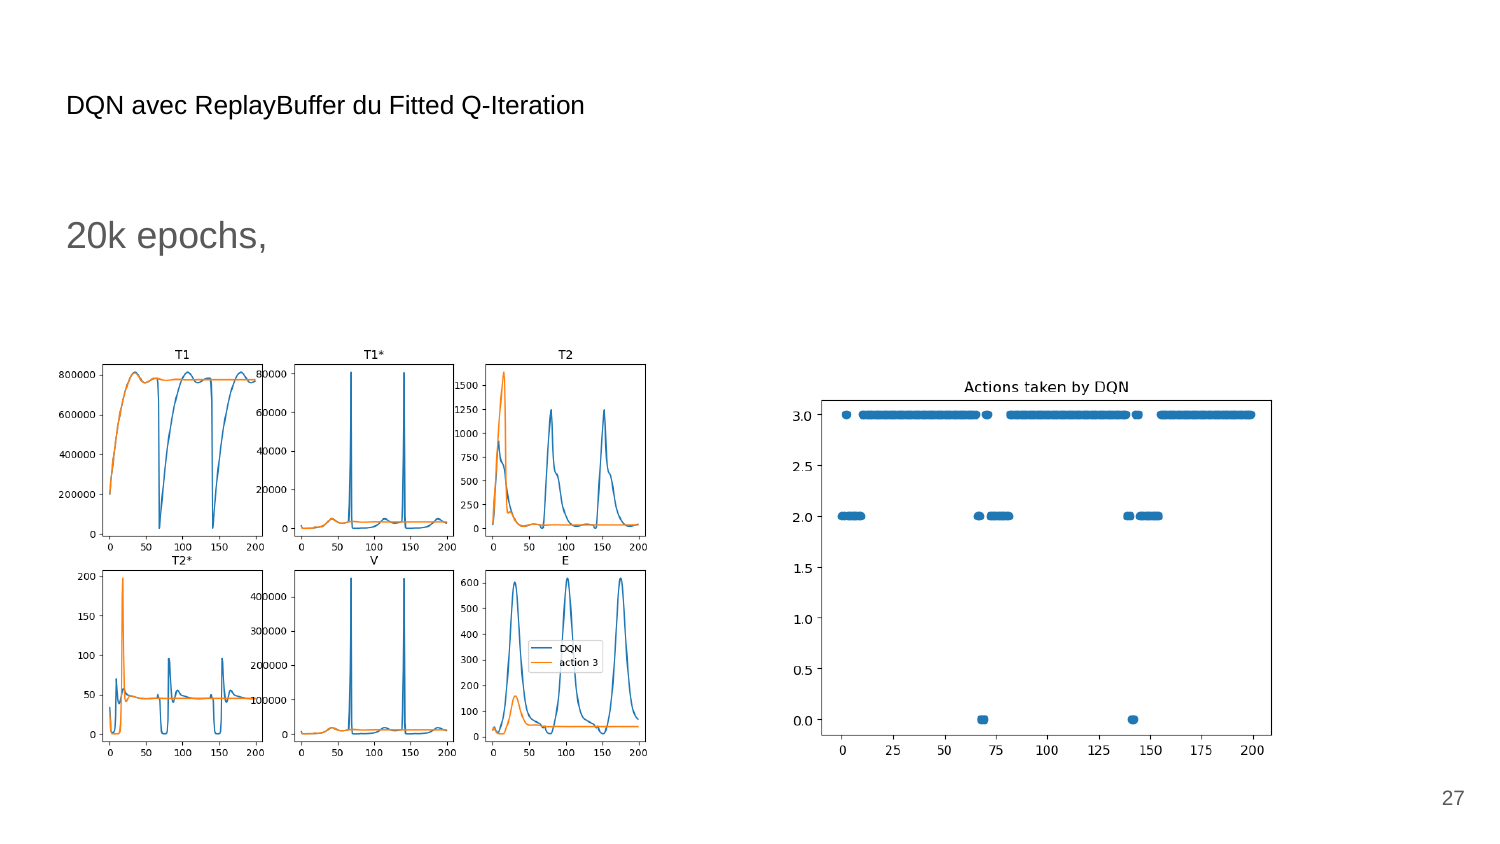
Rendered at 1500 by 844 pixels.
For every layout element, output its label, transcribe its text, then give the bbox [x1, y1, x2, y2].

slide_number <number> [1389, 764, 1480, 830]
list 20k epochs, [51, 189, 1449, 750]
picture [51, 343, 654, 765]
title DQN avec ReplayBuffer du Fitted Q-Iteration [51, 72, 1449, 167]
picture [783, 372, 1279, 765]
